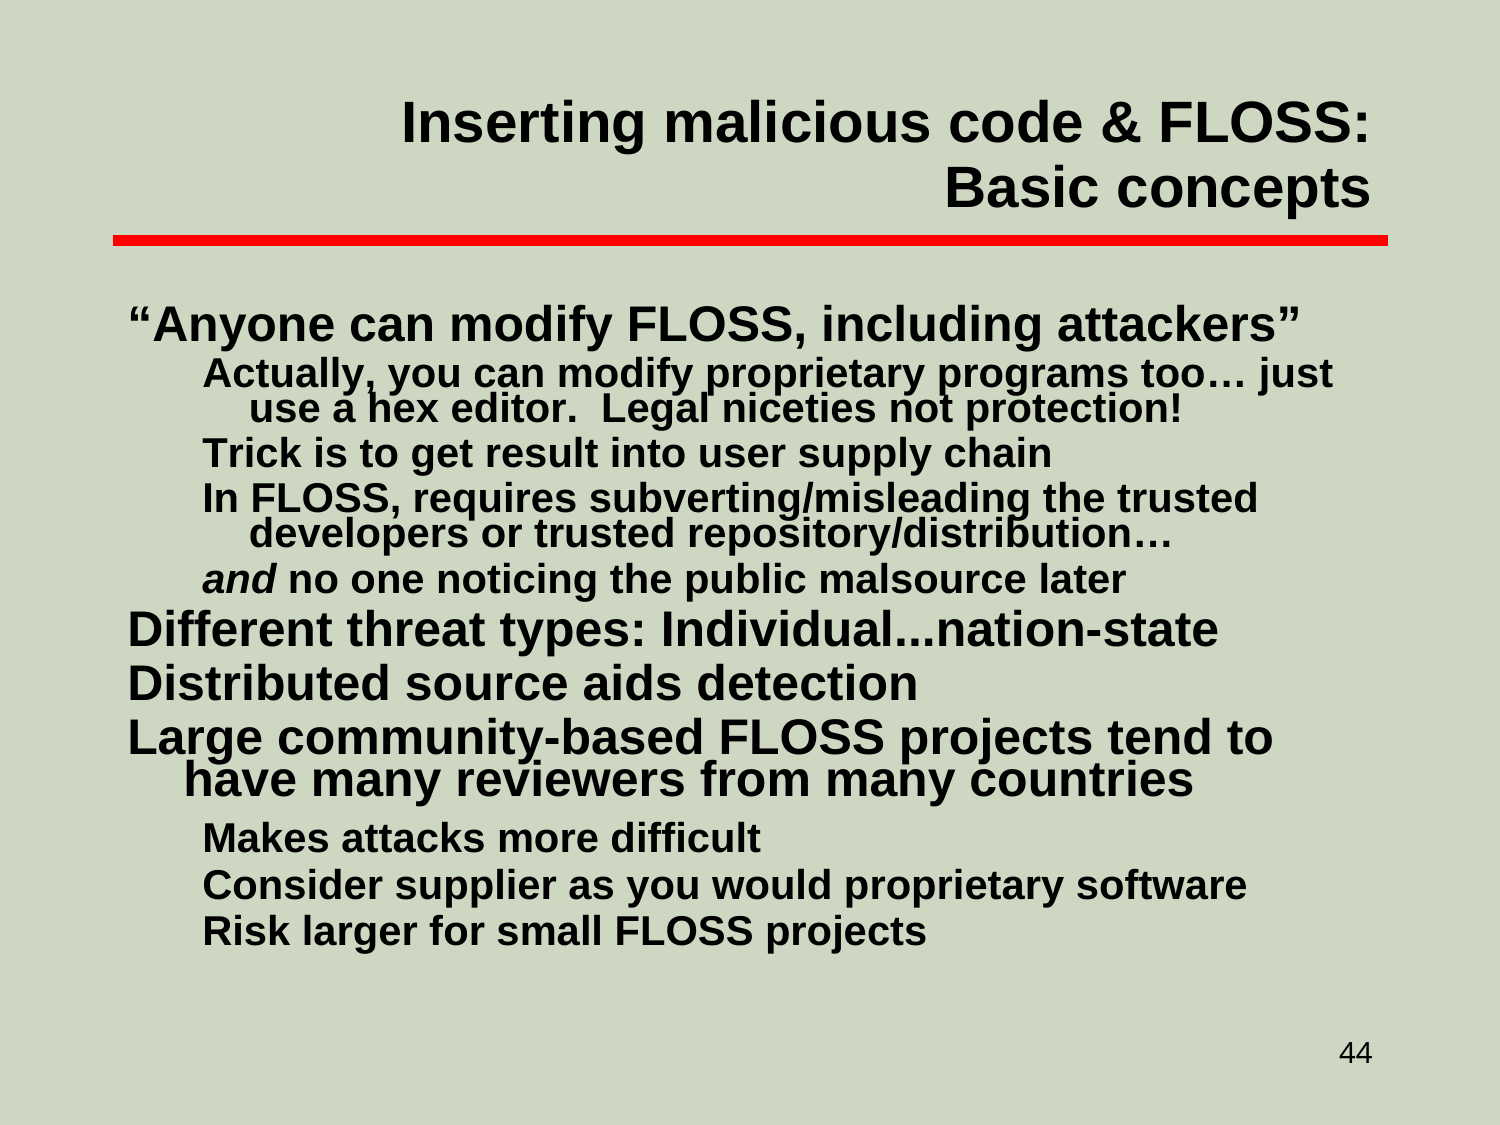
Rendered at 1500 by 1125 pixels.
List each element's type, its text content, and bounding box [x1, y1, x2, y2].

title Inserting malicious code & FLOSS: Basic concepts [337, 72, 1388, 238]
list “Anyone can modify FLOSS, including attackers” Actually, you can modify proprietary programs too… just use a hex editor. Legal niceties not protection! Trick is to get result into user supply chain In FLOSS, requires subverting/misleading the trusted developers or trusted repository/distribution… and no one noticing the public malsource later Different threat types: Individual...nation-state Distributed source aids detection Large community-based FLOSS projects tend to have many reviewers from many countries Makes attacks more difficult Consider supplier as you would proprietary software Risk larger for small FLOSS projects [112, 299, 1388, 974]
